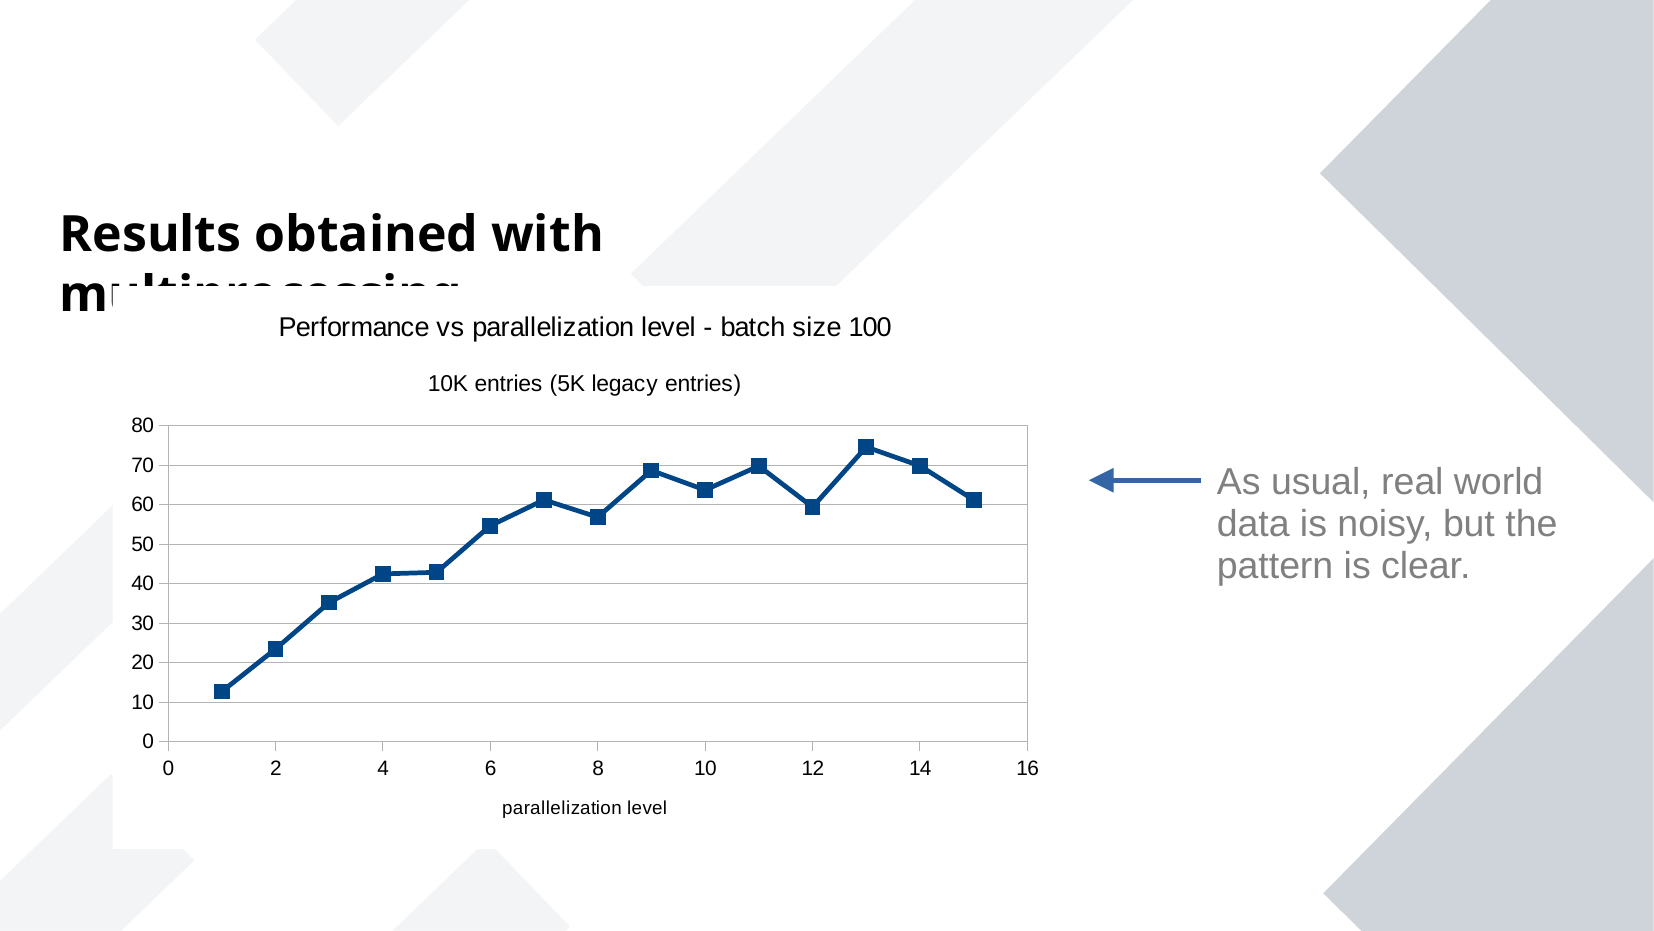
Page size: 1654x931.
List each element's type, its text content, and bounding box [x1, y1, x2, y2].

text_box As usual, real world data is noisy, but the pattern is clear. [1202, 452, 1613, 594]
chart [112, 286, 1058, 850]
text_box Results obtained with multiprocessing [44, 193, 1013, 301]
